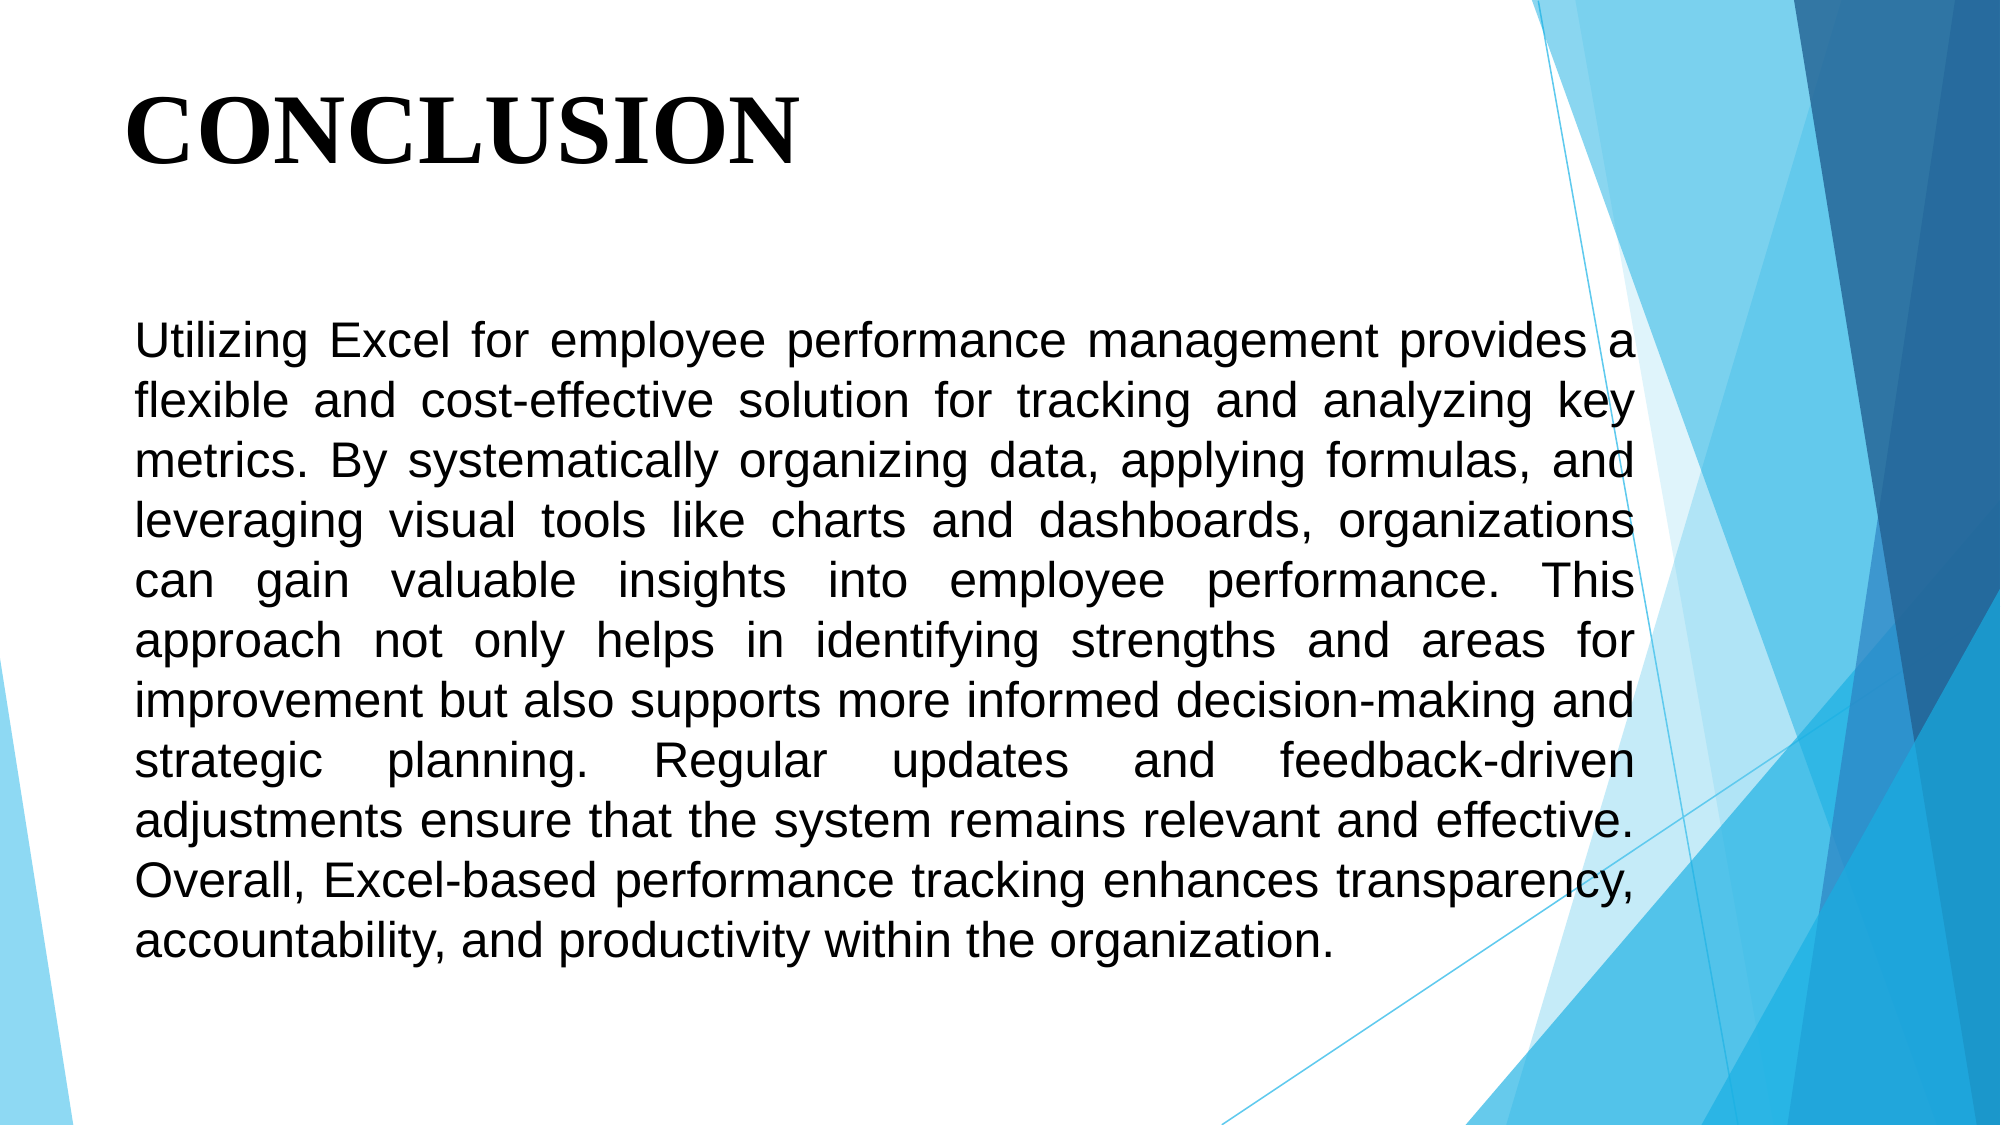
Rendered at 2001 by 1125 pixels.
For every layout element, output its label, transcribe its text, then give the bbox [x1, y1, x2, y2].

title CONCLUSION [123, 63, 1876, 188]
text_box Utilizing Excel for employee performance management provides a flexible and cost-effective solution for tracking and analyzing key metrics. By systematically organizing data, applying formulas, and leveraging visual tools like charts and dashboards, organizations can gain valuable insights into employee performance. This approach not only helps in identifying strengths and areas for improvement but also supports more informed decision-making and strategic planning. Regular updates and feedback-driven adjustments ensure that the system remains relevant and effective. Overall, Excel-based performance tracking enhances transparency, accountability, and productivity within the organization. [119, 209, 1651, 1064]
